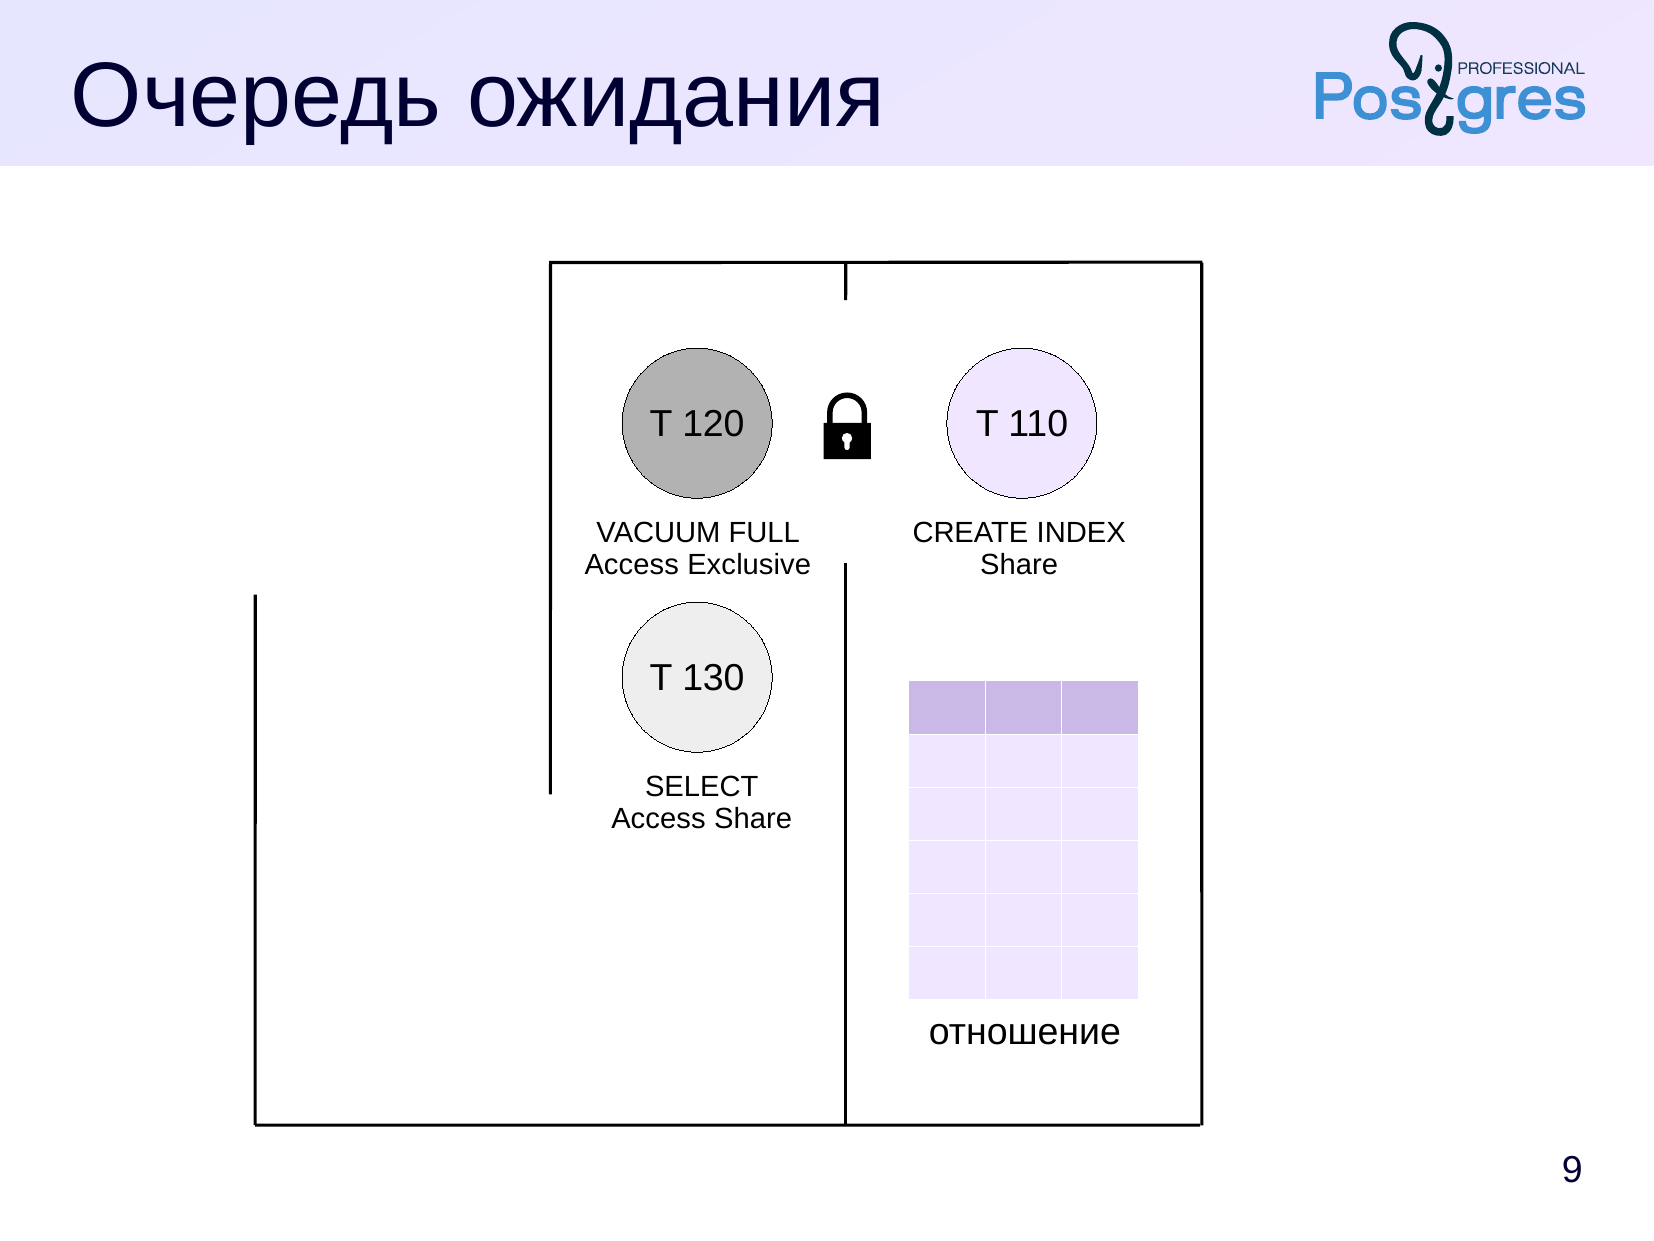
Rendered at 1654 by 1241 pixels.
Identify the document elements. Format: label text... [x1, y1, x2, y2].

picture [823, 392, 871, 460]
text_box VACUUM FULL Access Exclusive [569, 508, 827, 589]
title Очередь ожидания [70, 43, 1241, 147]
text_box SELECT Access Share [596, 762, 808, 843]
text_box T 120 [622, 348, 773, 499]
text_box CREATE INDEX Share [897, 508, 1142, 589]
text_box [841, 432, 853, 451]
text_box T 110 [946, 348, 1097, 499]
text_box T 130 [622, 602, 773, 753]
text_box [908, 680, 1139, 1000]
text_box отношение [939, 1000, 1111, 1068]
